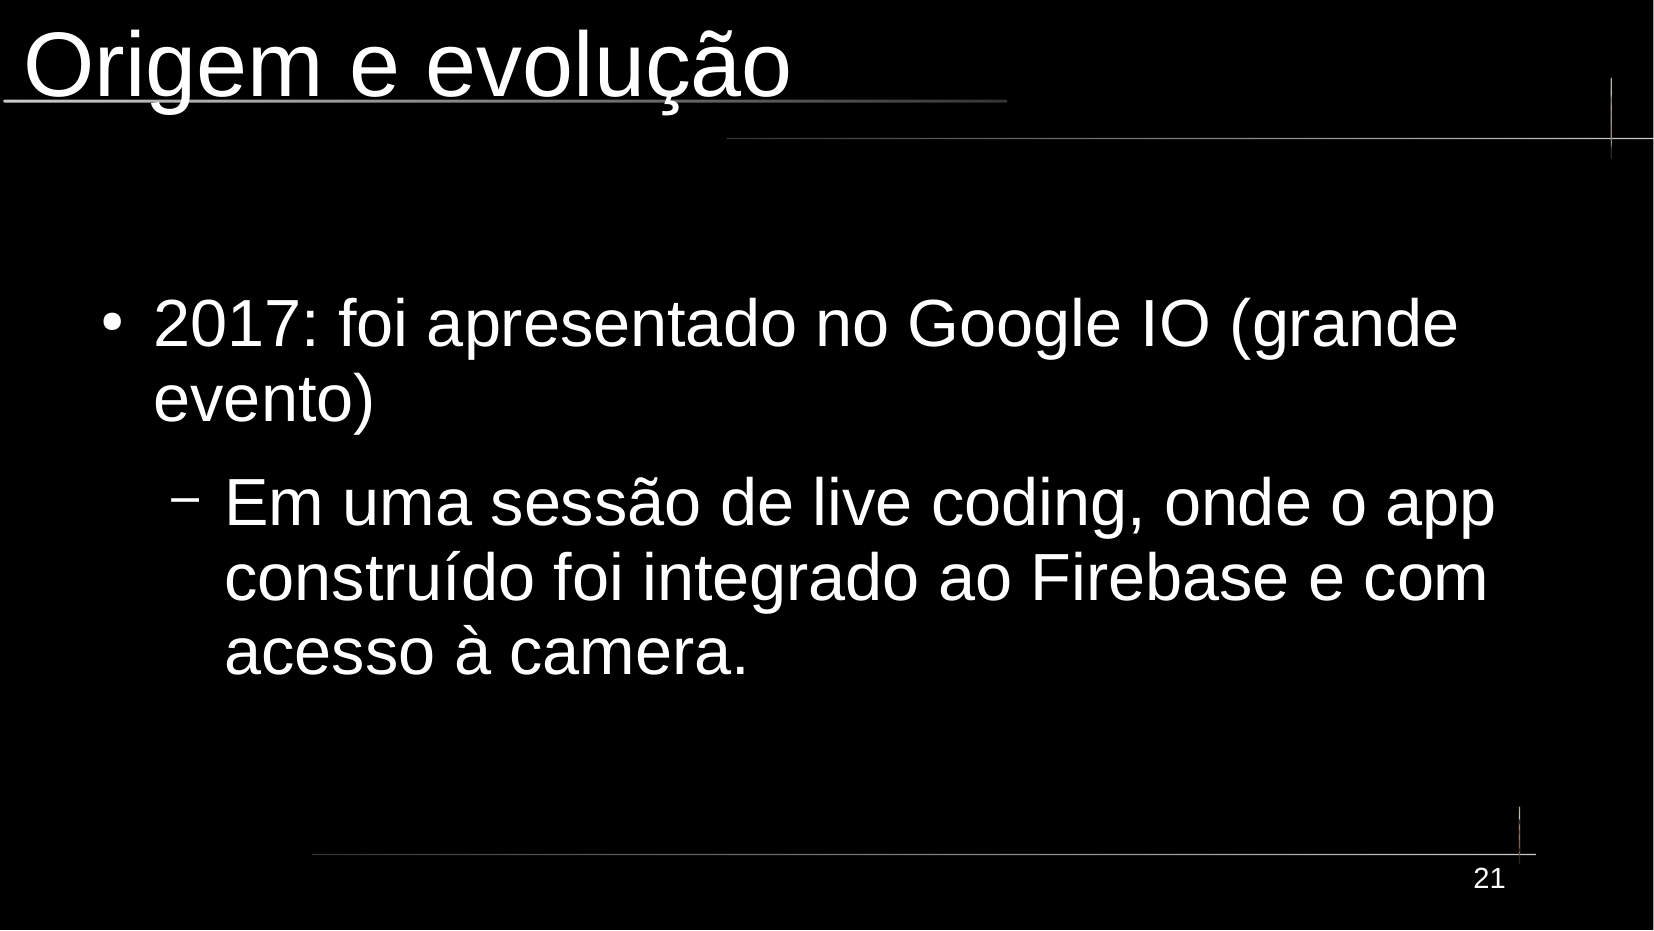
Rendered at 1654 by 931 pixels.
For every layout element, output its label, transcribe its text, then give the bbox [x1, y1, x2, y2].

subtitle 2017: foi apresentado no Google IO (grande evento) Em uma sessão de live coding, onde o app construído foi integrado ao Firebase e com acesso à camera. [82, 217, 1571, 758]
title Origem e evolução [23, 11, 1589, 119]
